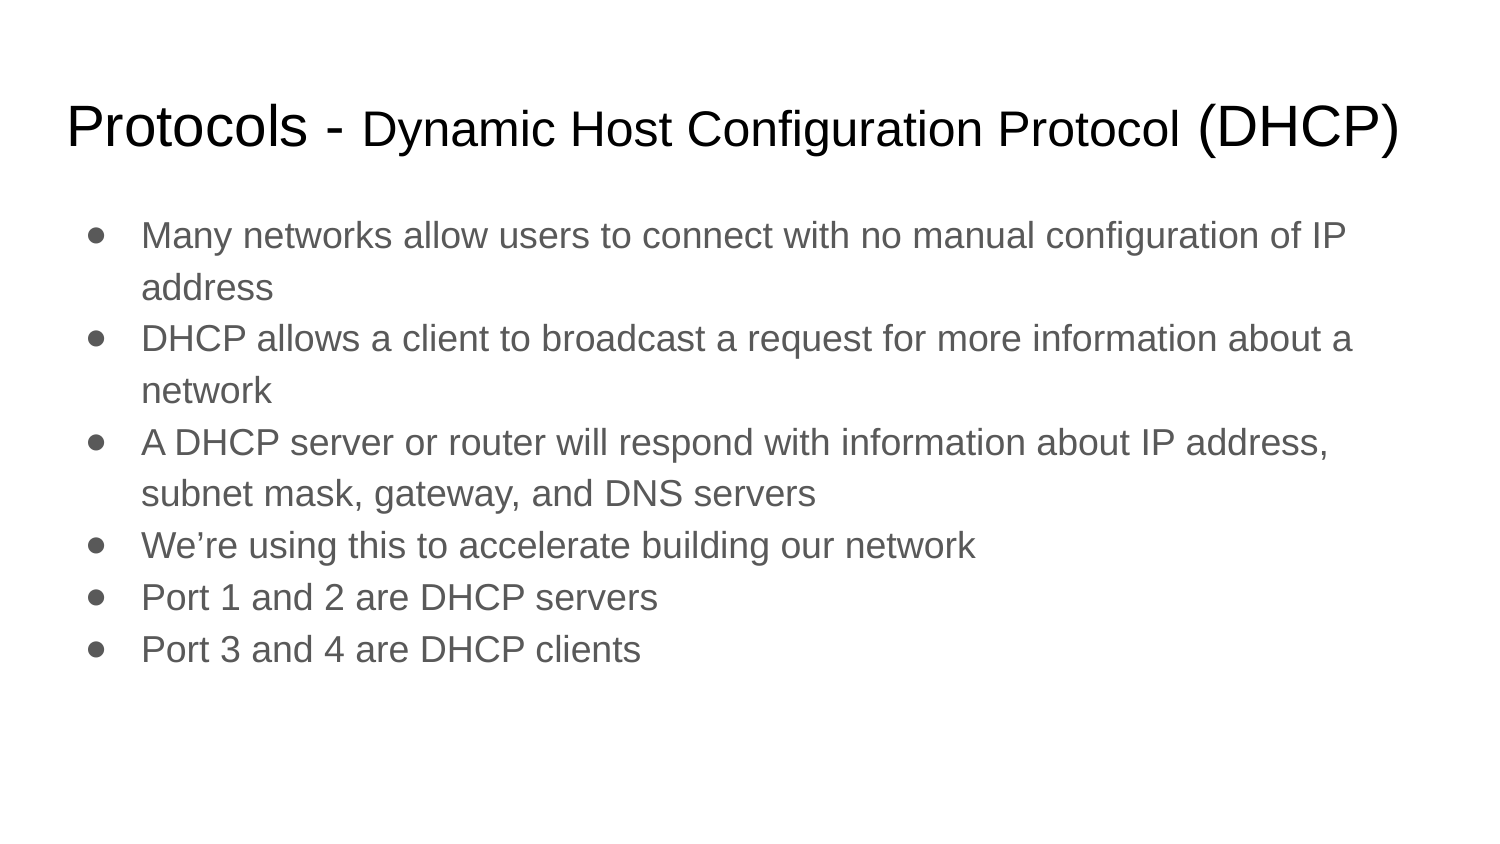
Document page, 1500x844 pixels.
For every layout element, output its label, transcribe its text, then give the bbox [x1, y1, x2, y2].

title Protocols - Dynamic Host Configuration Protocol (DHCP) [51, 72, 1449, 167]
list Many networks allow users to connect with no manual configuration of IP address DHCP allows a client to broadcast a request for more information about a network A DHCP server or router will respond with information about IP address, subnet mask, gateway, and DNS servers We’re using this to accelerate building our network Port 1 and 2 are DHCP servers Port 3 and 4 are DHCP clients [51, 189, 1449, 750]
